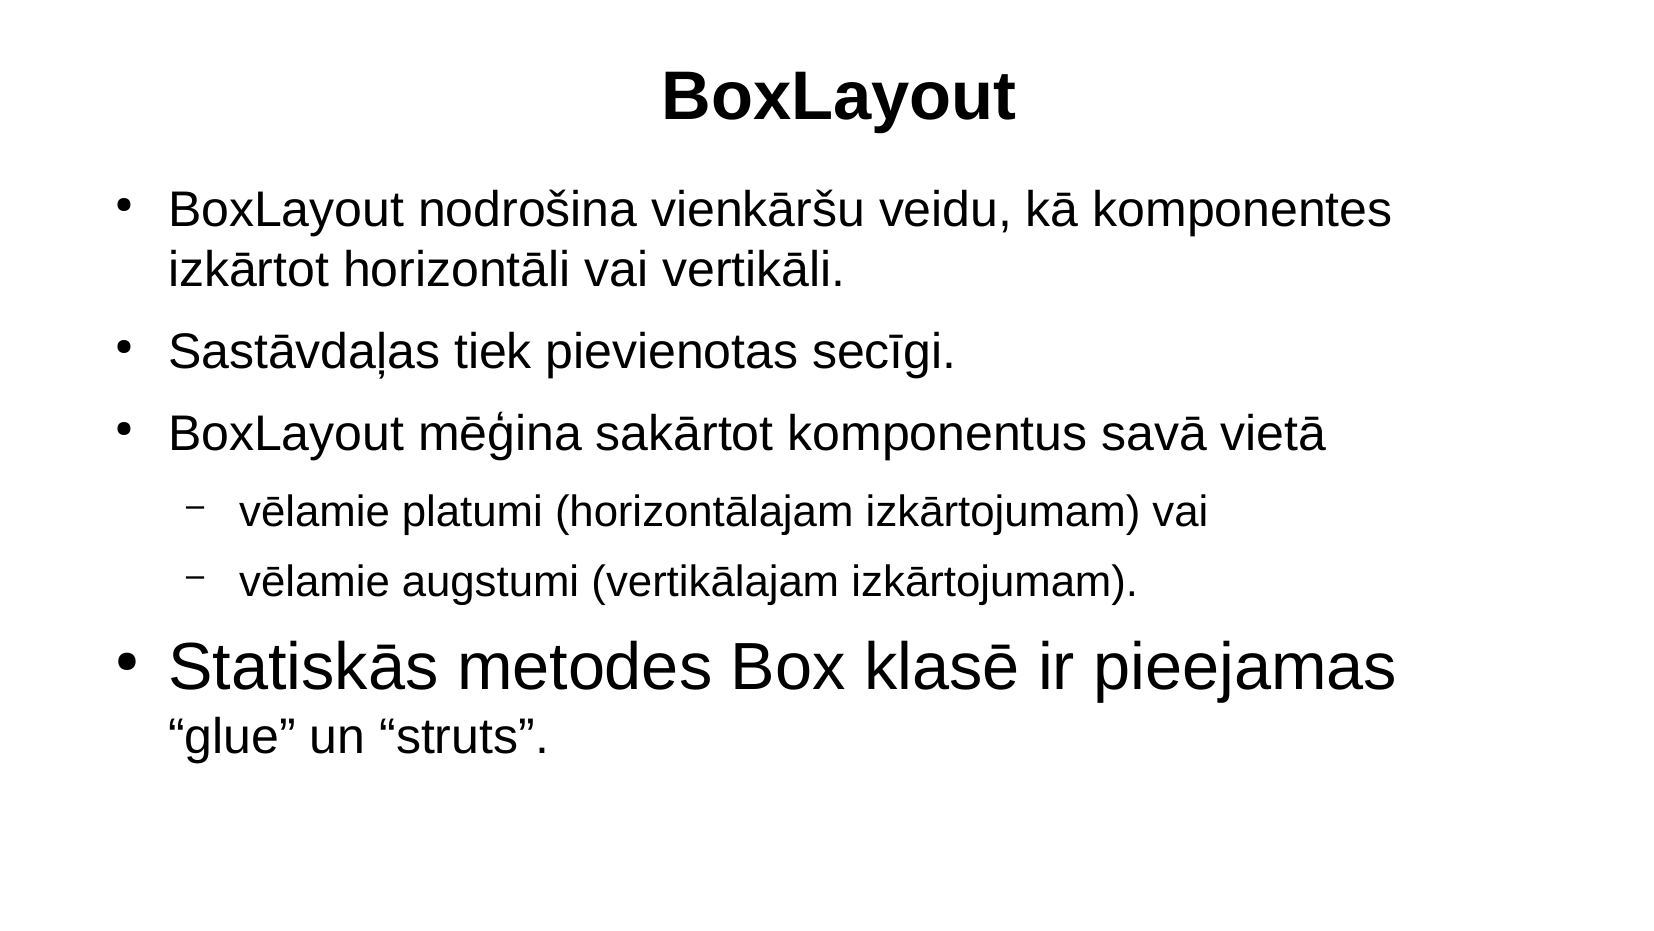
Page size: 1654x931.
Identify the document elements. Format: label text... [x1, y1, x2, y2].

list BoxLayout nodrošina vienkāršu veidu, kā komponentes izkārtot horizontāli vai vertikāli. Sastāvdaļas tiek pievienotas secīgi. BoxLayout mēģina sakārtot komponentus savā vietā vēlamie platumi (horizontālajam izkārtojumam) vai vēlamie augstumi (vertikālajam izkārtojumam). Statiskās metodes Box klasē ir pieejamas “glue” un “struts”. [82, 168, 1538, 889]
title BoxLayout [82, 37, 1571, 147]
